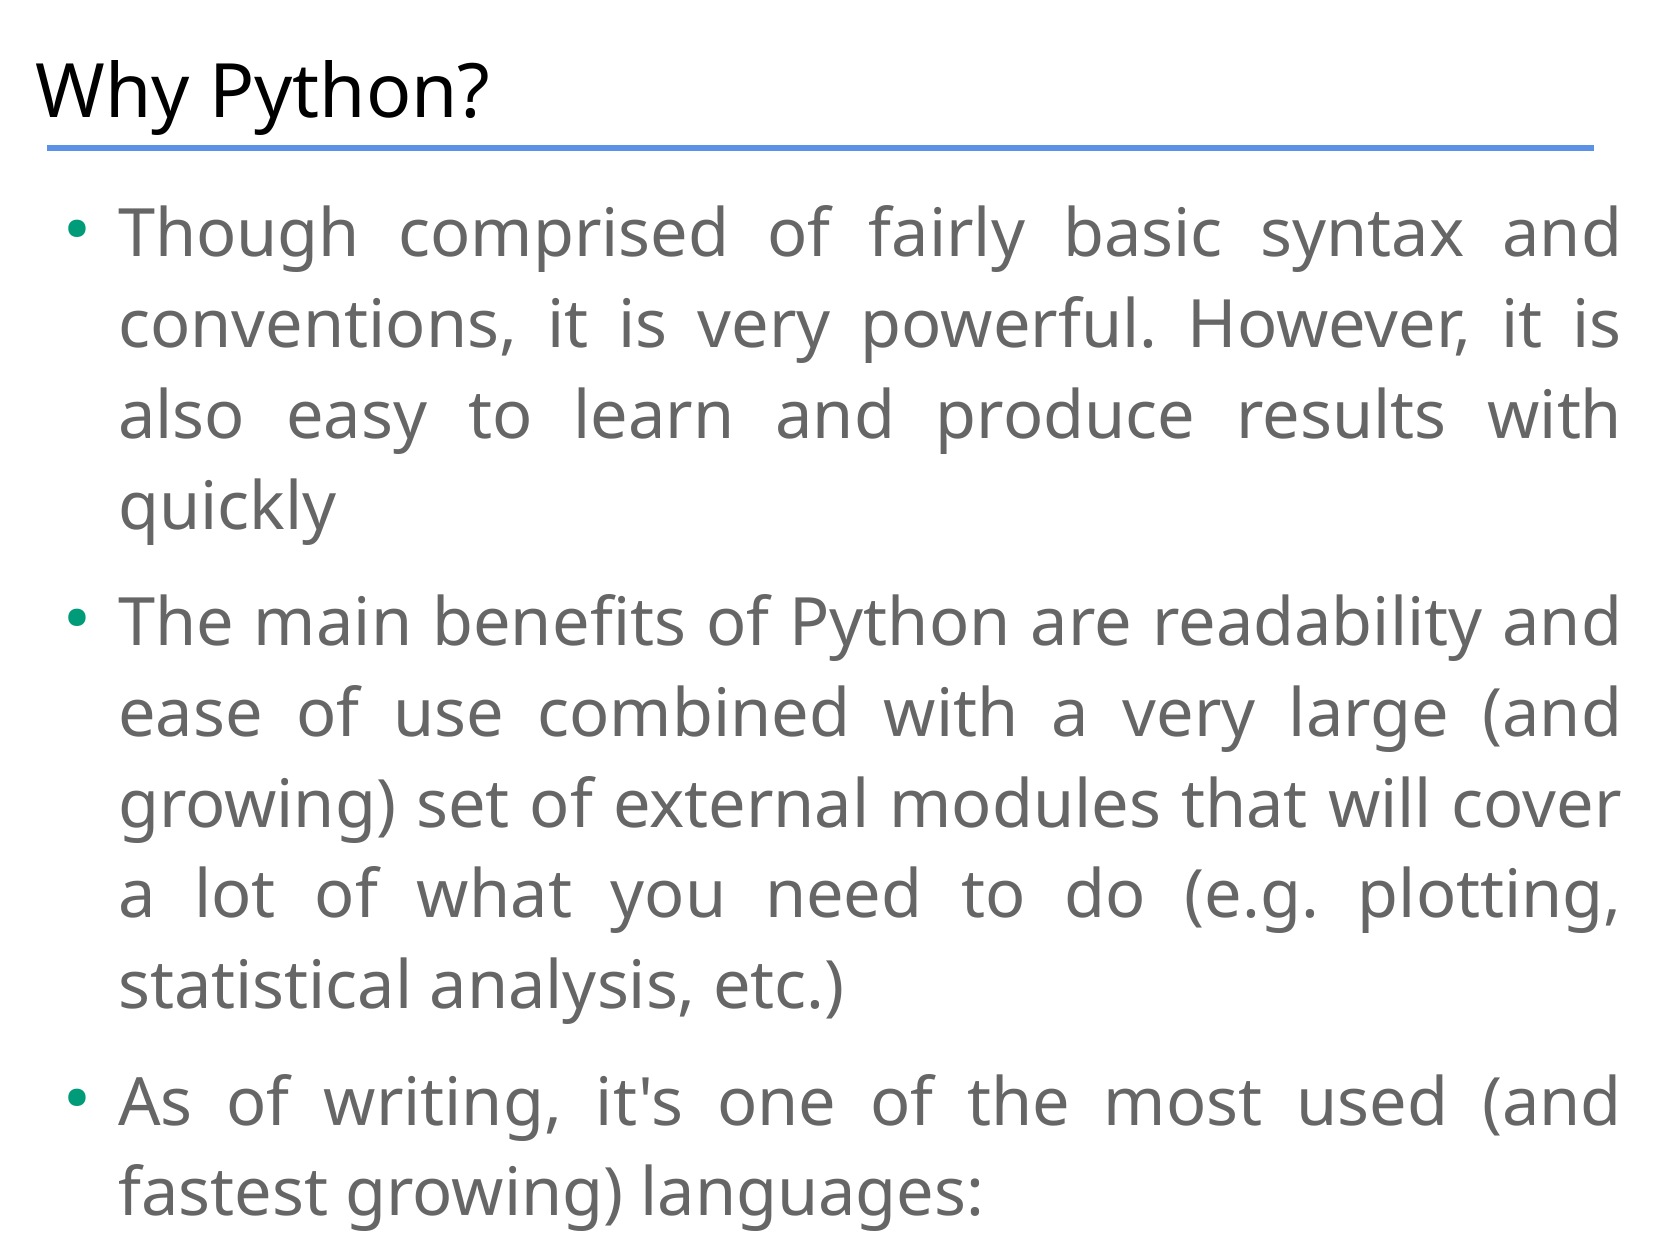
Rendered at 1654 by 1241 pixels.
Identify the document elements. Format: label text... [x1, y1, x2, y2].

list Though comprised of fairly basic syntax and conventions, it is very powerful. However, it is also easy to learn and produce results with quickly The main benefits of Python are readability and ease of use combined with a very large (and growing) set of external modules that will cover a lot of what you need to do (e.g. plotting, statistical analysis, etc.) As of writing, it's one of the most used (and fastest growing) languages: [47, 185, 1625, 1174]
title Why Python? [35, 29, 1217, 148]
